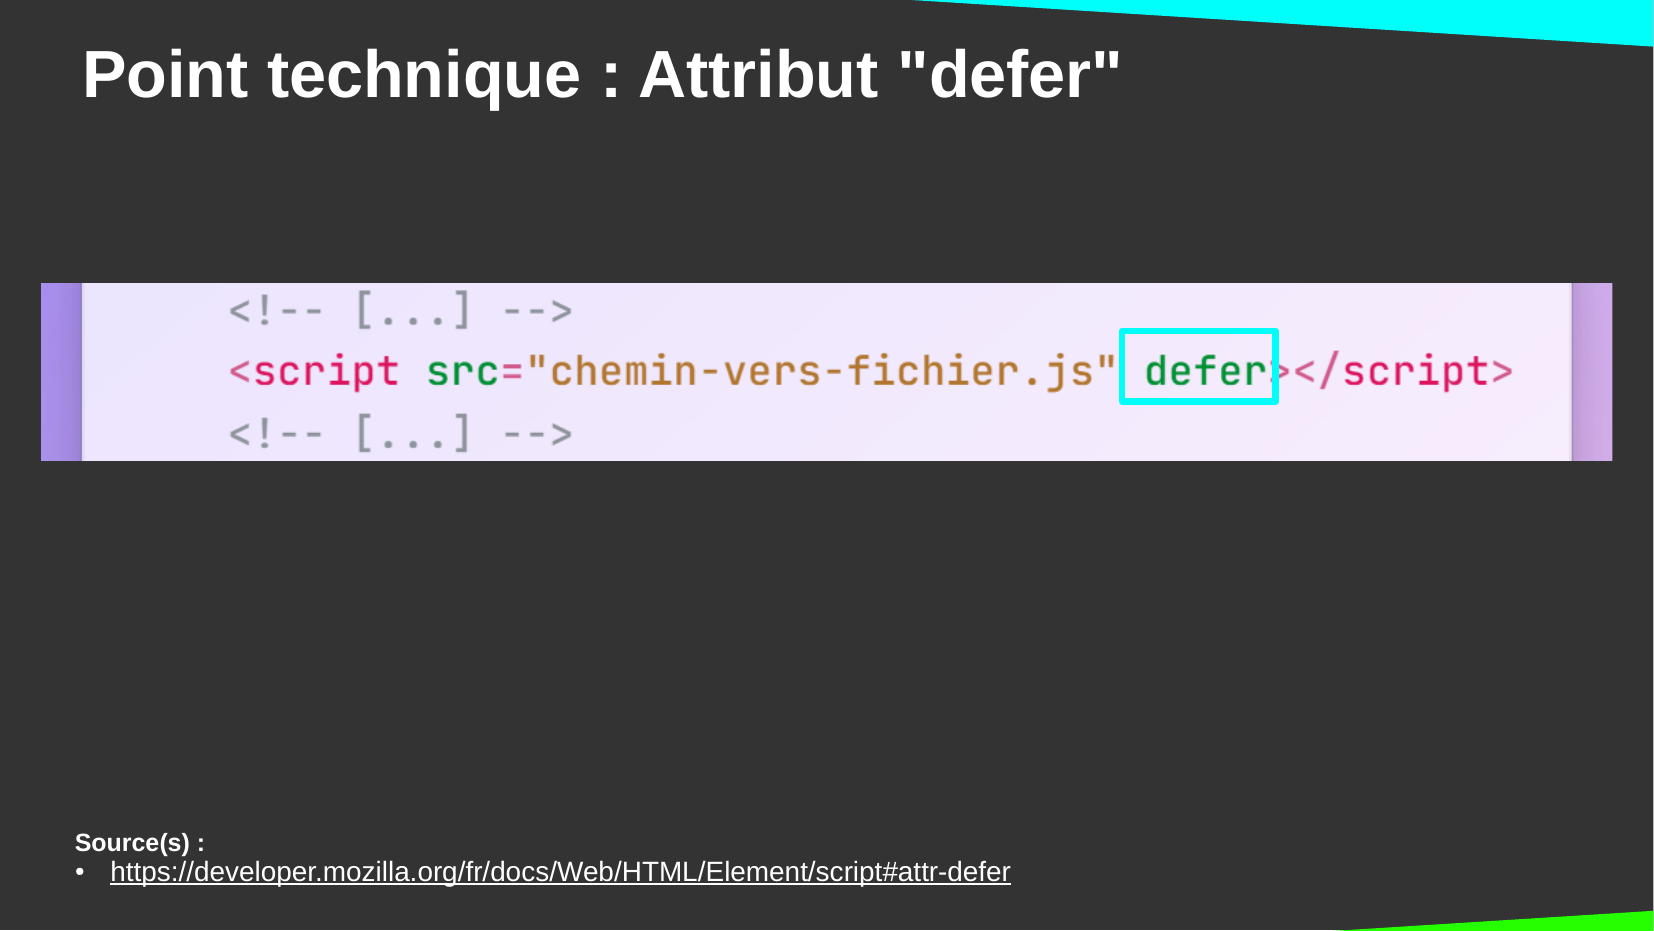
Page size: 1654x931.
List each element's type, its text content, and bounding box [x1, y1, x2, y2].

text_box [911, 0, 1654, 47]
picture [41, 283, 1613, 461]
title Point technique : Attribut "defer" [82, 37, 1571, 114]
text_box Source(s) : https://developer.mozilla.org/fr/docs/Web/HTML/Element/script#attr-defer [60, 821, 1583, 920]
text_box [1332, 910, 1654, 931]
